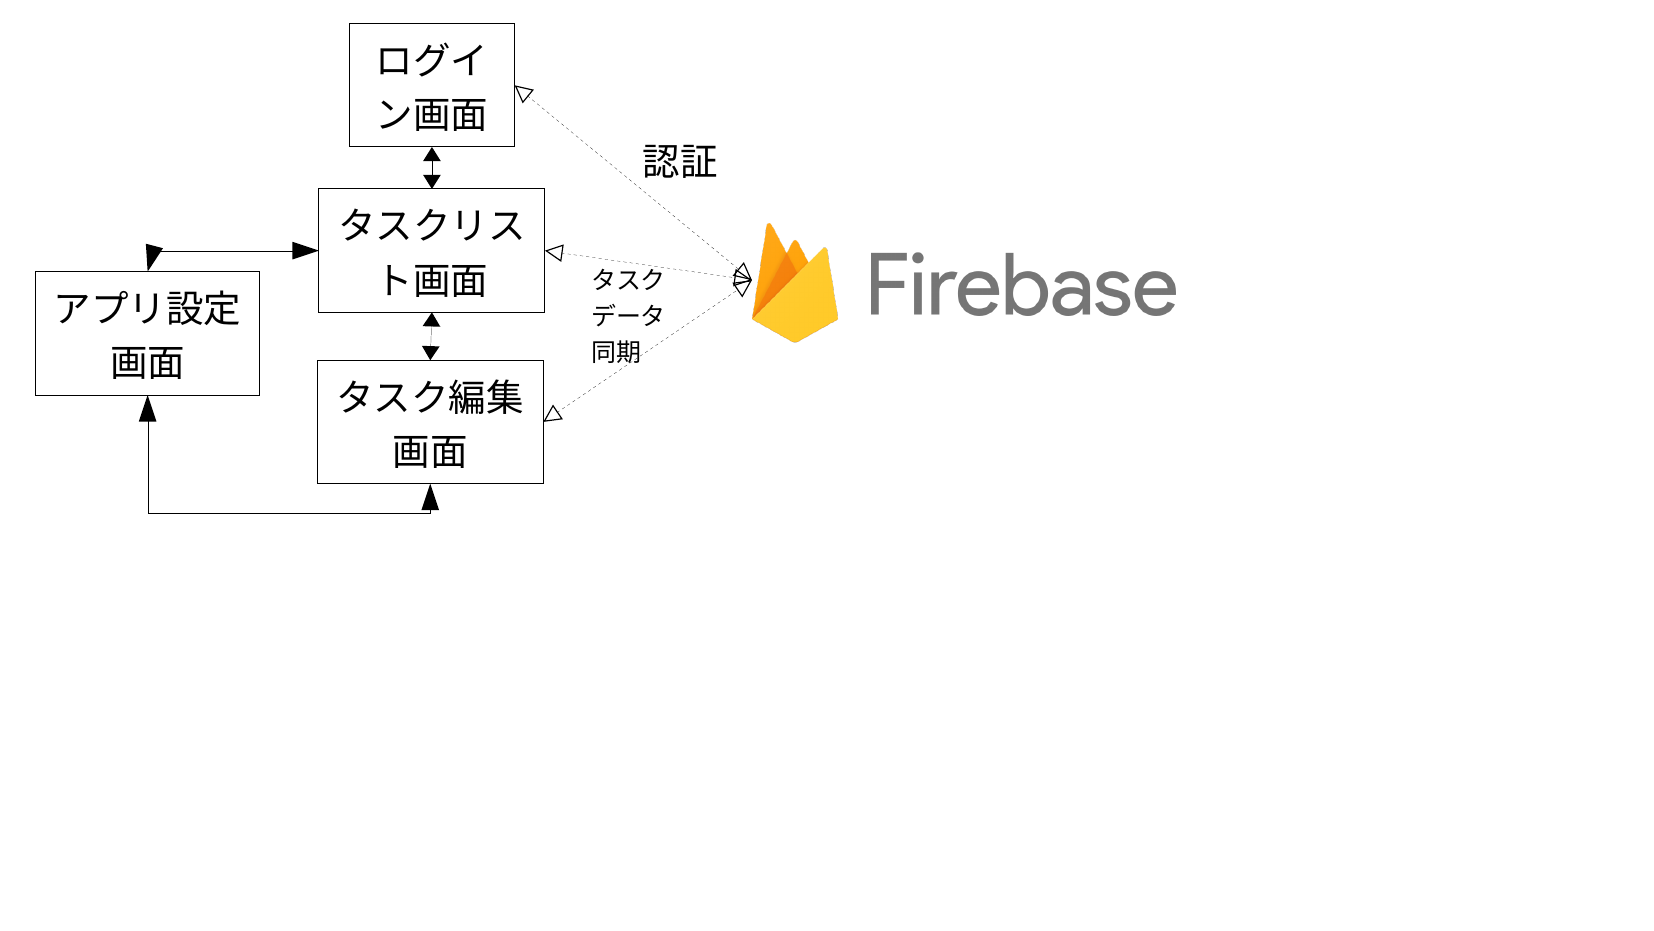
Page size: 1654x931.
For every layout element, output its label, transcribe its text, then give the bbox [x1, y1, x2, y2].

text_box アプリ設定 画面 [35, 271, 260, 362]
text_box タスクリスト画面 [318, 188, 545, 279]
text_box ログイン画面 [349, 23, 515, 114]
text_box 認証 [627, 124, 733, 178]
text_box タスク編集画面 [317, 360, 544, 451]
text_box タスク データ 同期 [576, 252, 674, 343]
picture [751, 223, 1176, 343]
